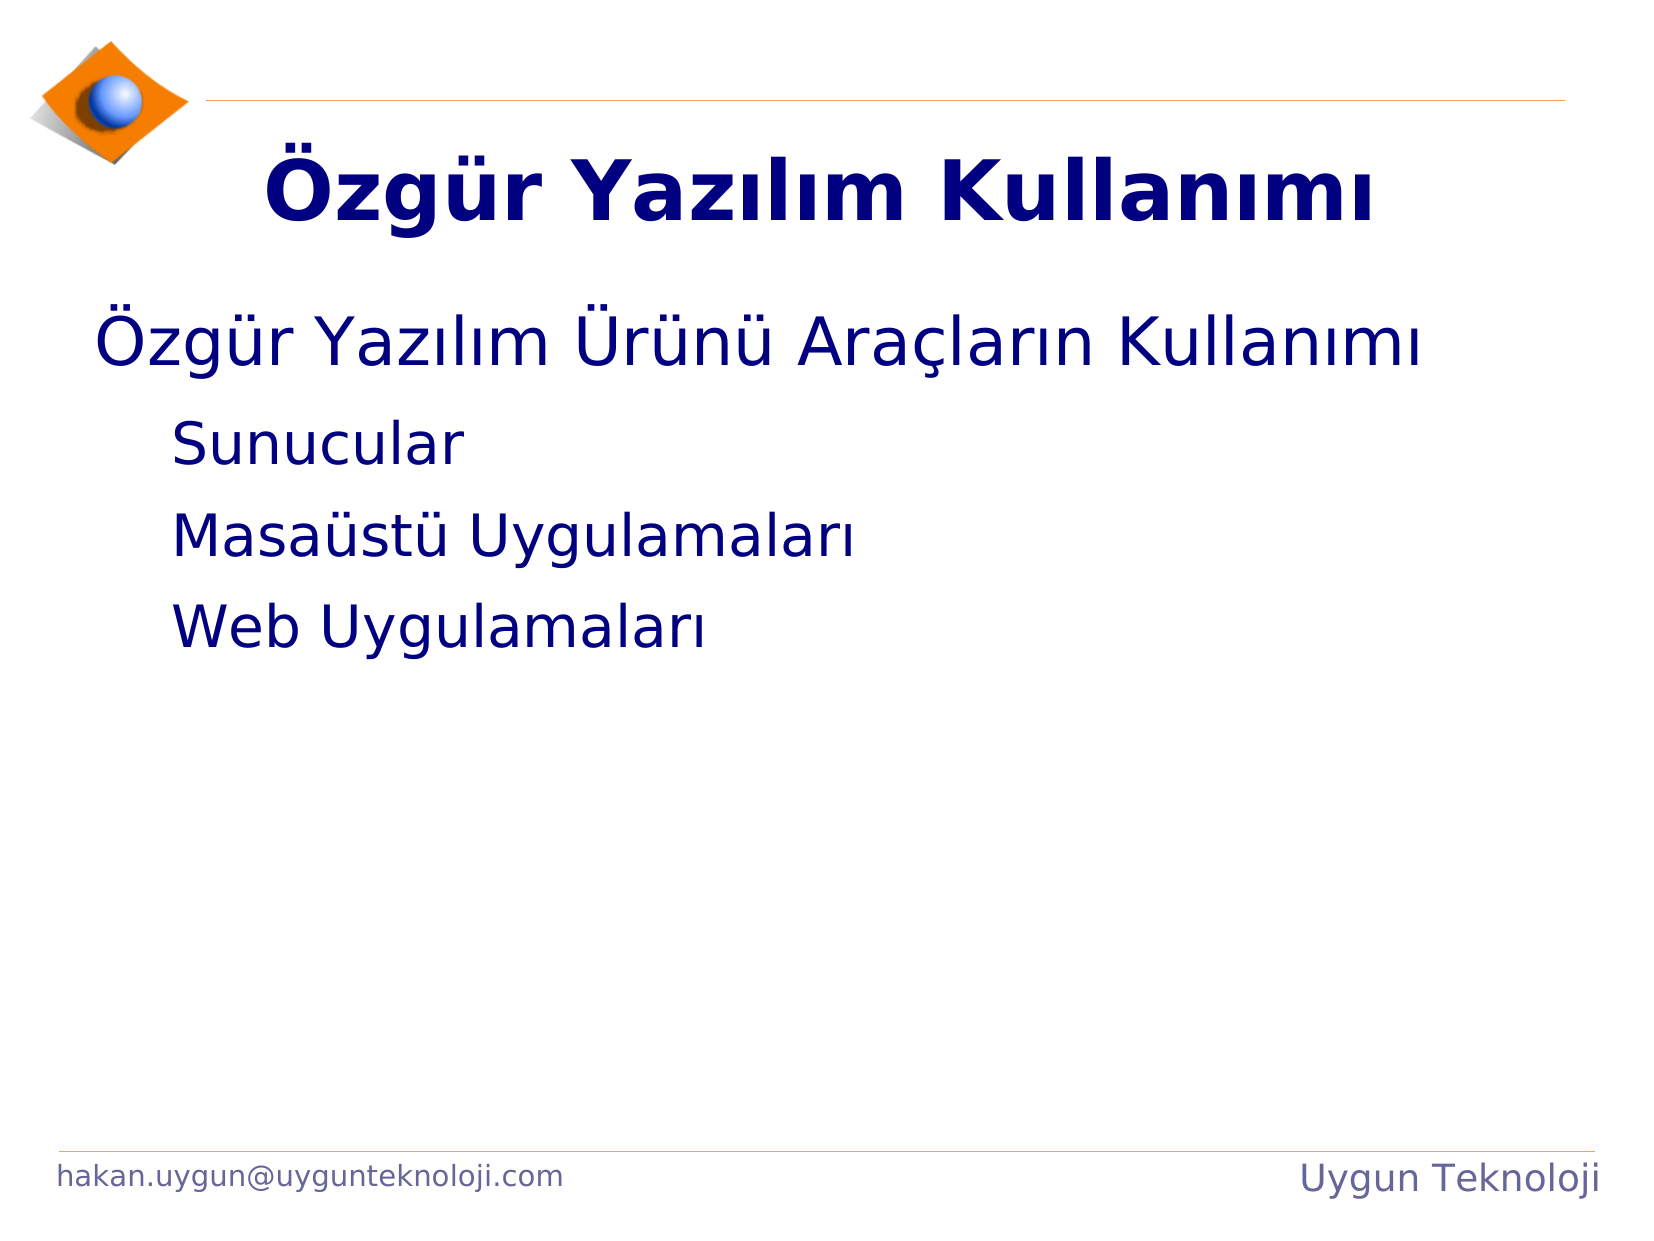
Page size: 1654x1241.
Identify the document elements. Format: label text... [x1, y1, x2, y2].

title Özgür Yazılım Kullanımı [76, 95, 1565, 288]
list Özgür Yazılım Ürünü Araçların Kullanımı Sunucular Masaüstü Uygulamaları Web Uygulamaları [76, 303, 1565, 1108]
picture [29, 29, 191, 178]
